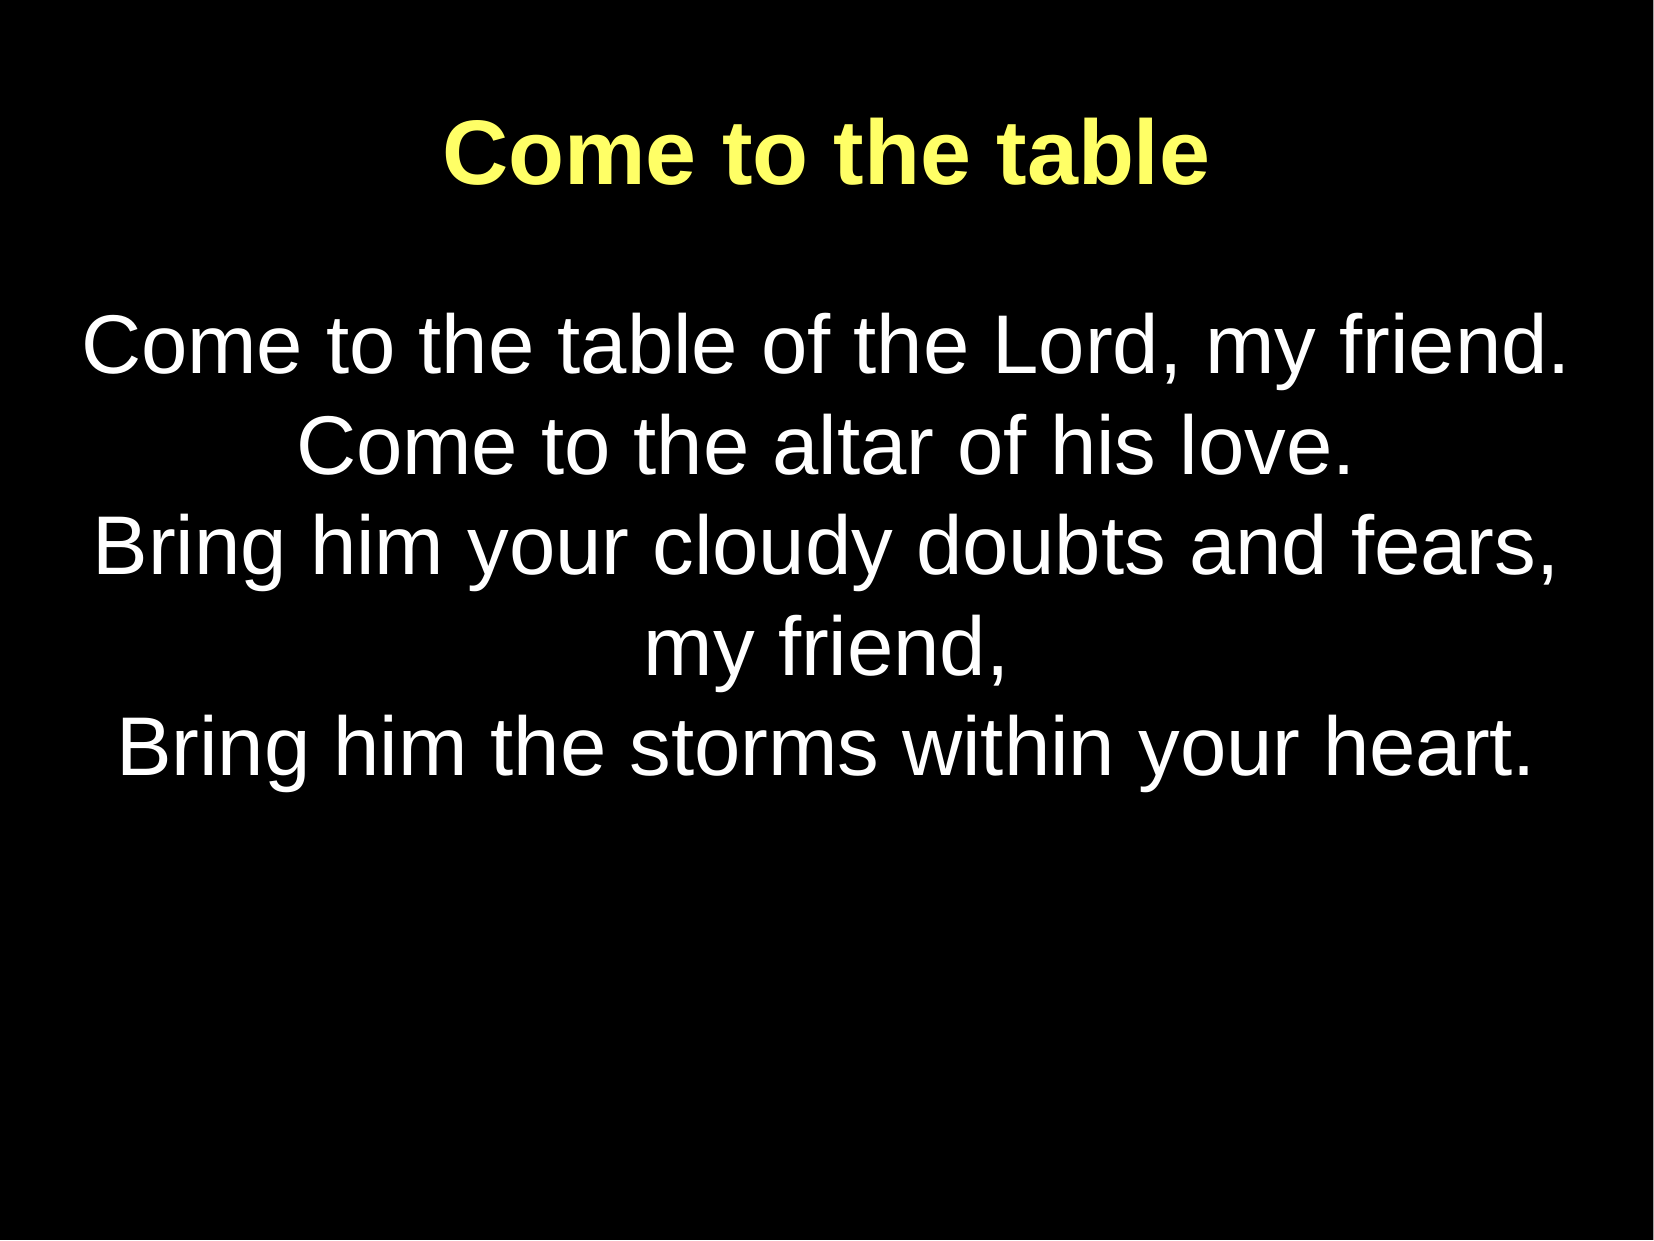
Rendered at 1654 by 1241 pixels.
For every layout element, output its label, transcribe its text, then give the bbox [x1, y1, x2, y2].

list Come to the table of the Lord, my friend. Come to the altar of his love. Bring him your cloudy doubts and fears, my friend, Bring him the storms within your heart. [0, 307, 1654, 1027]
title Come to the table [82, 49, 1571, 257]
